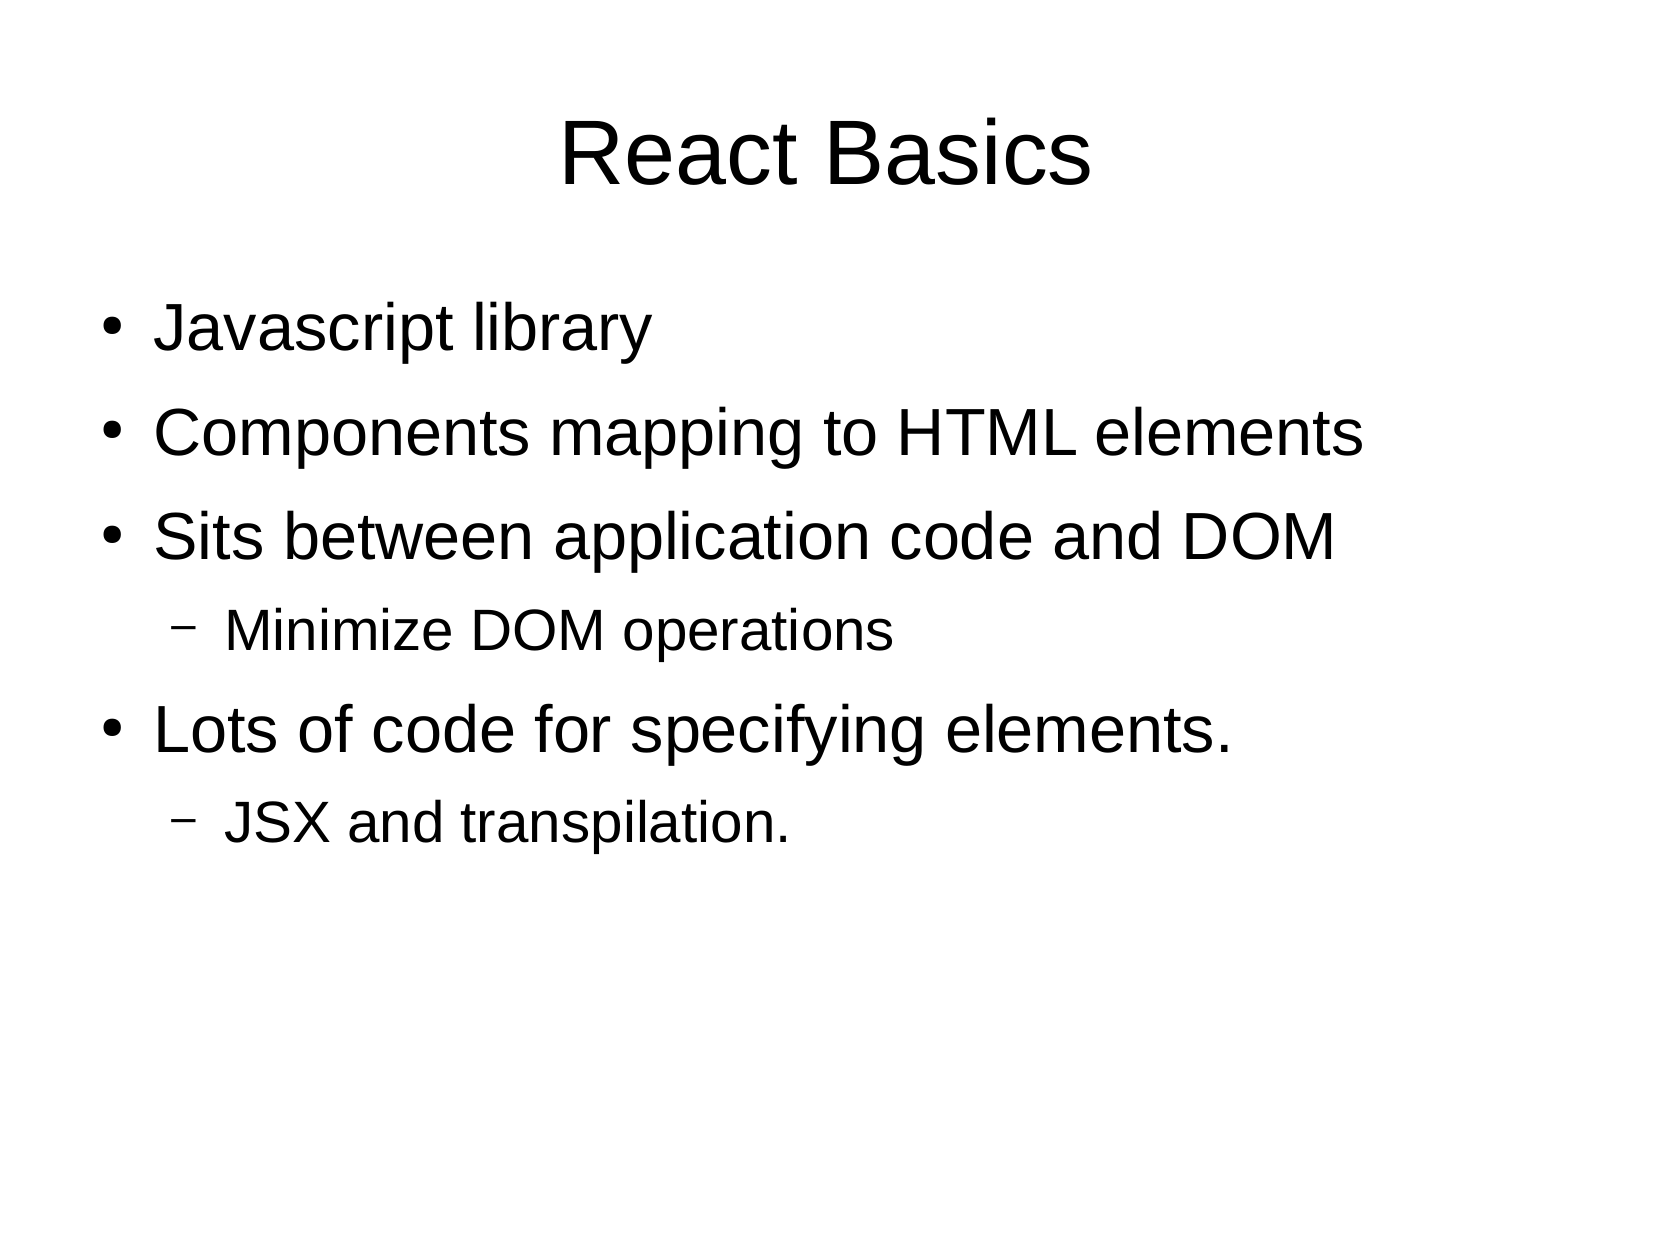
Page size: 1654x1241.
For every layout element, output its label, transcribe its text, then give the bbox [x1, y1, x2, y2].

list Javascript library Components mapping to HTML elements Sits between application code and DOM Minimize DOM operations Lots of code for specifying elements. JSX and transpilation. [82, 290, 1571, 1010]
title React Basics [82, 49, 1571, 257]
